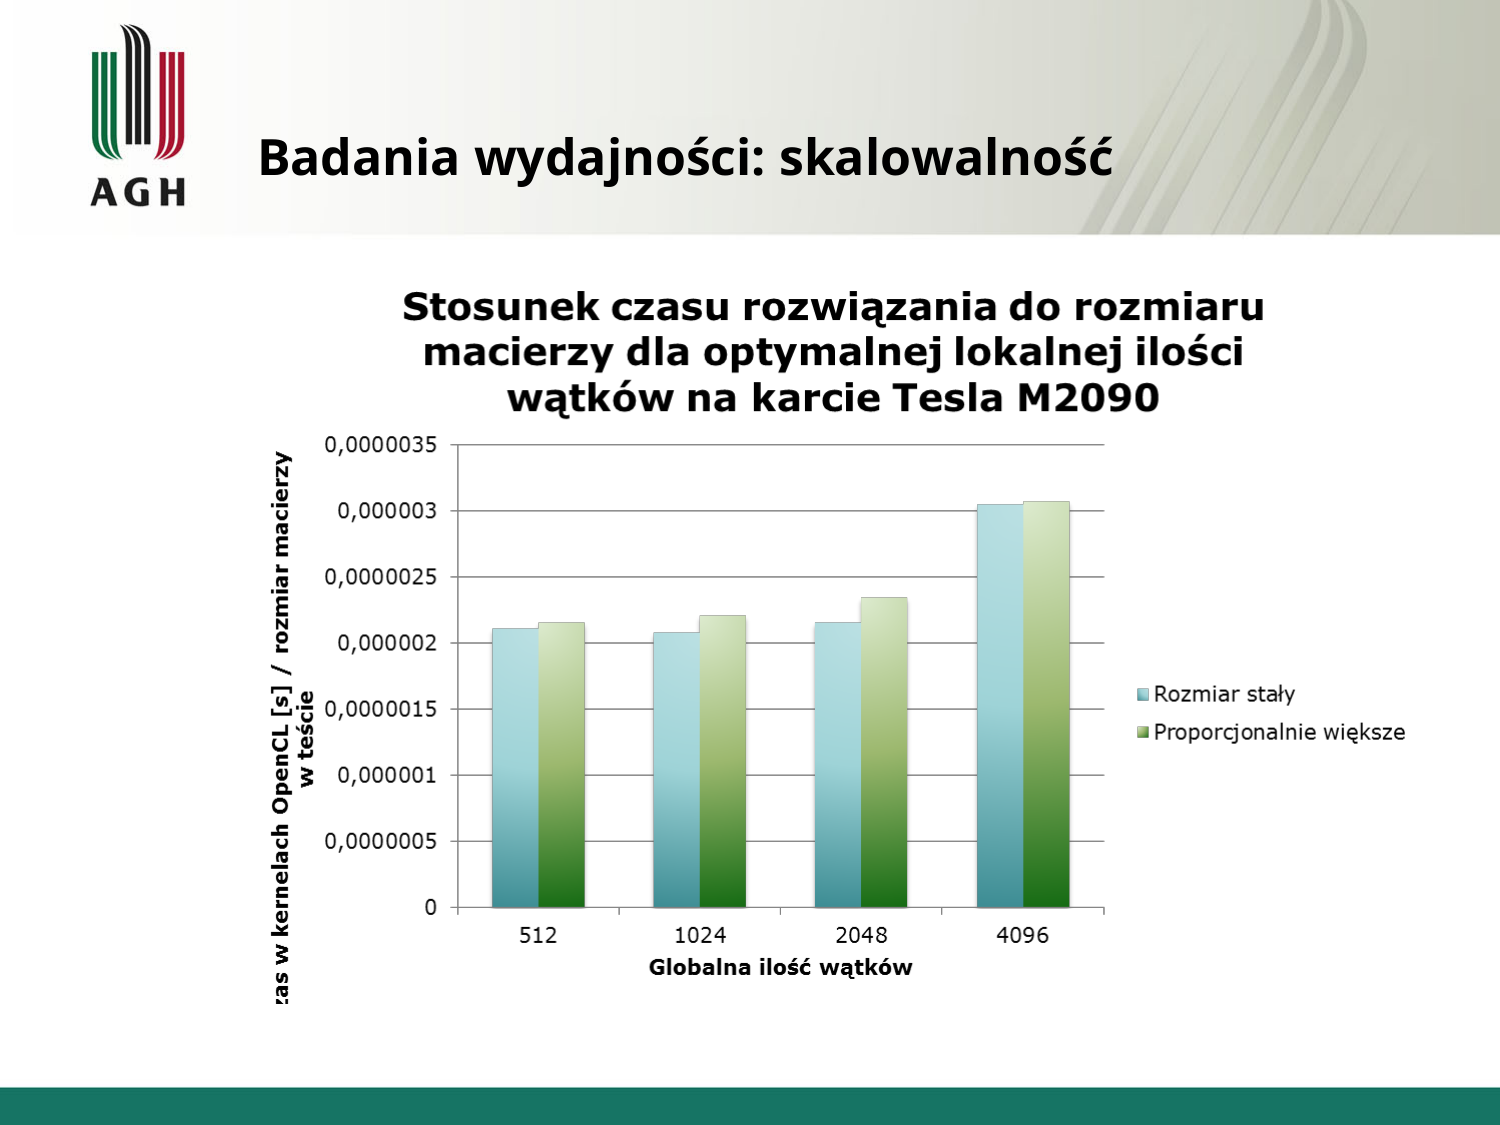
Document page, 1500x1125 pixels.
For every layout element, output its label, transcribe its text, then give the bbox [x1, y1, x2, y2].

picture [0, 0, 1500, 1125]
title Badania wydajności: skalowalność [242, 78, 1425, 233]
